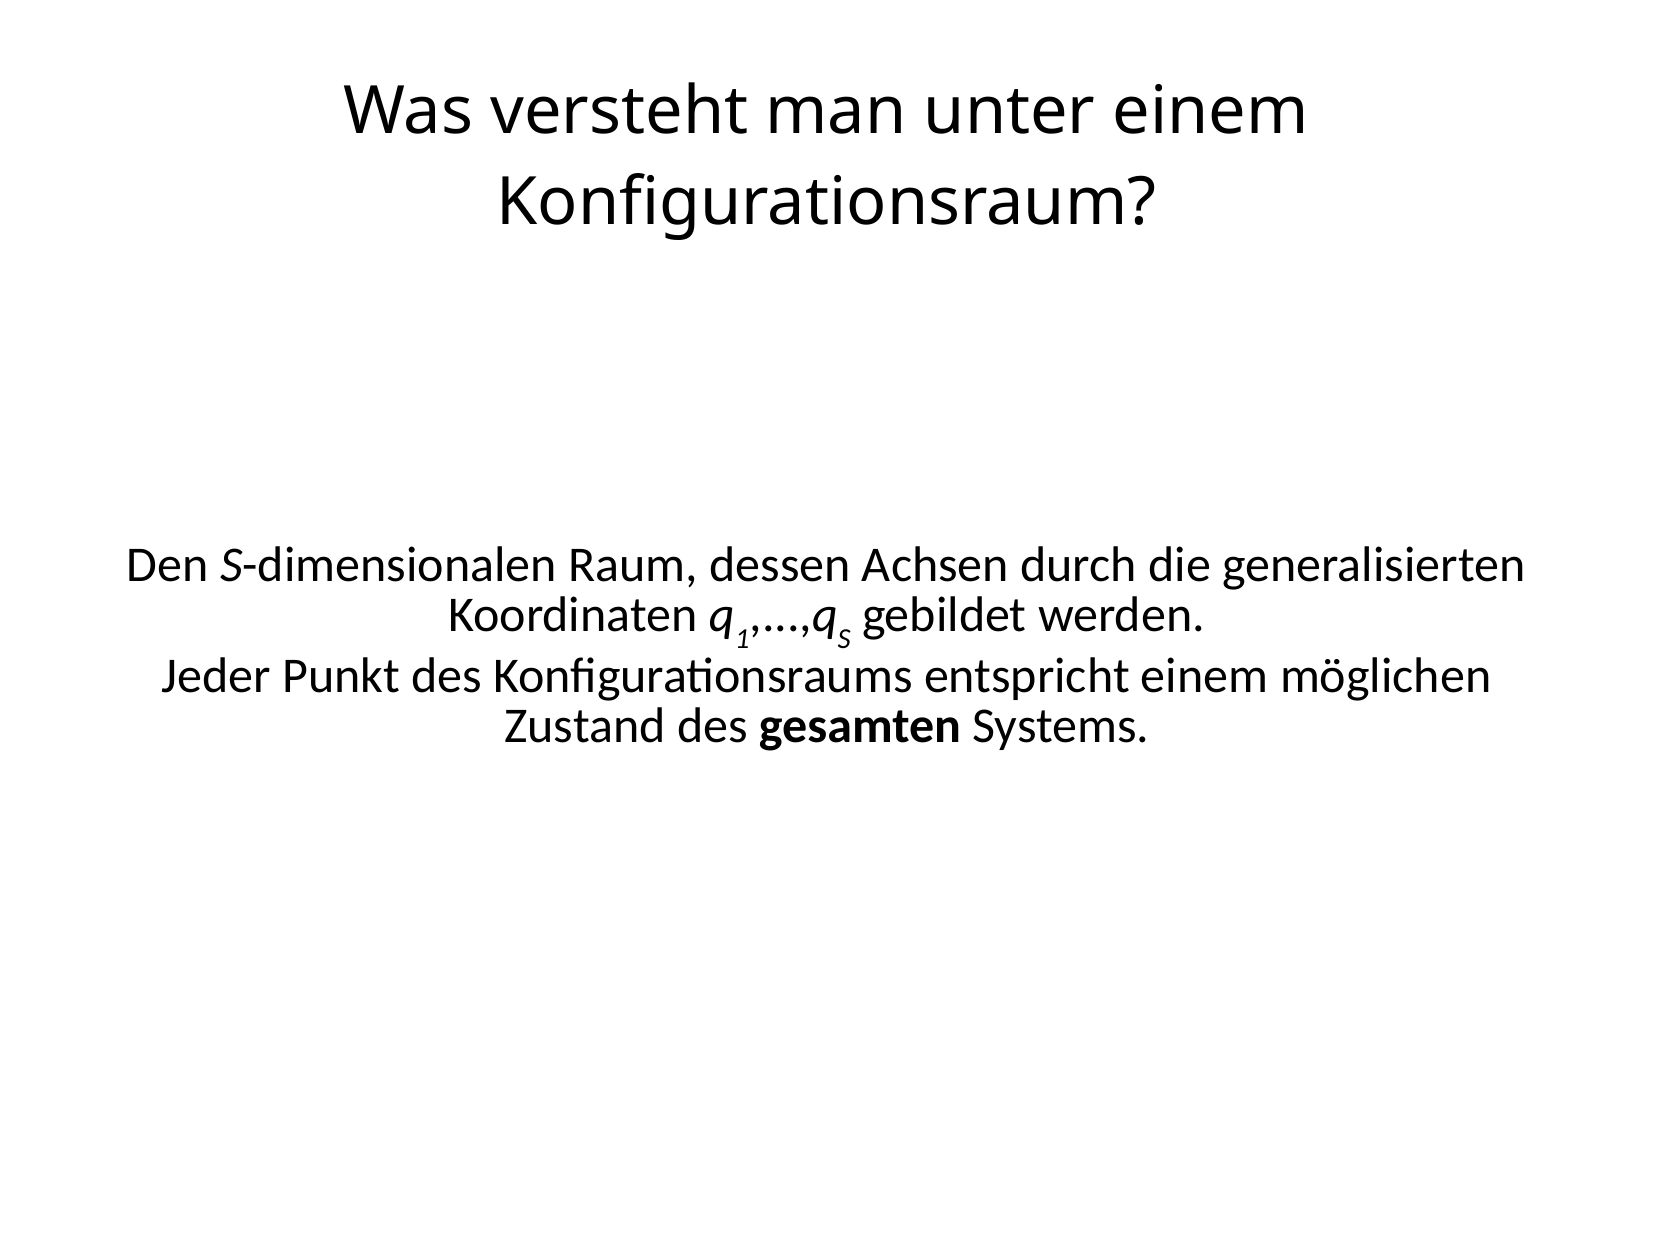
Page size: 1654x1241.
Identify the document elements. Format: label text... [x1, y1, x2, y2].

subtitle Den S-dimensionalen Raum, dessen Achsen durch die generalisierten Koordinaten q1,...,qS gebildet werden. Jeder Punkt des Konfigurationsraums entspricht einem möglichen Zustand des gesamten Systems. [82, 290, 1571, 1010]
title Was versteht man unter einem Konfigurationsraum? [82, 49, 1571, 257]
